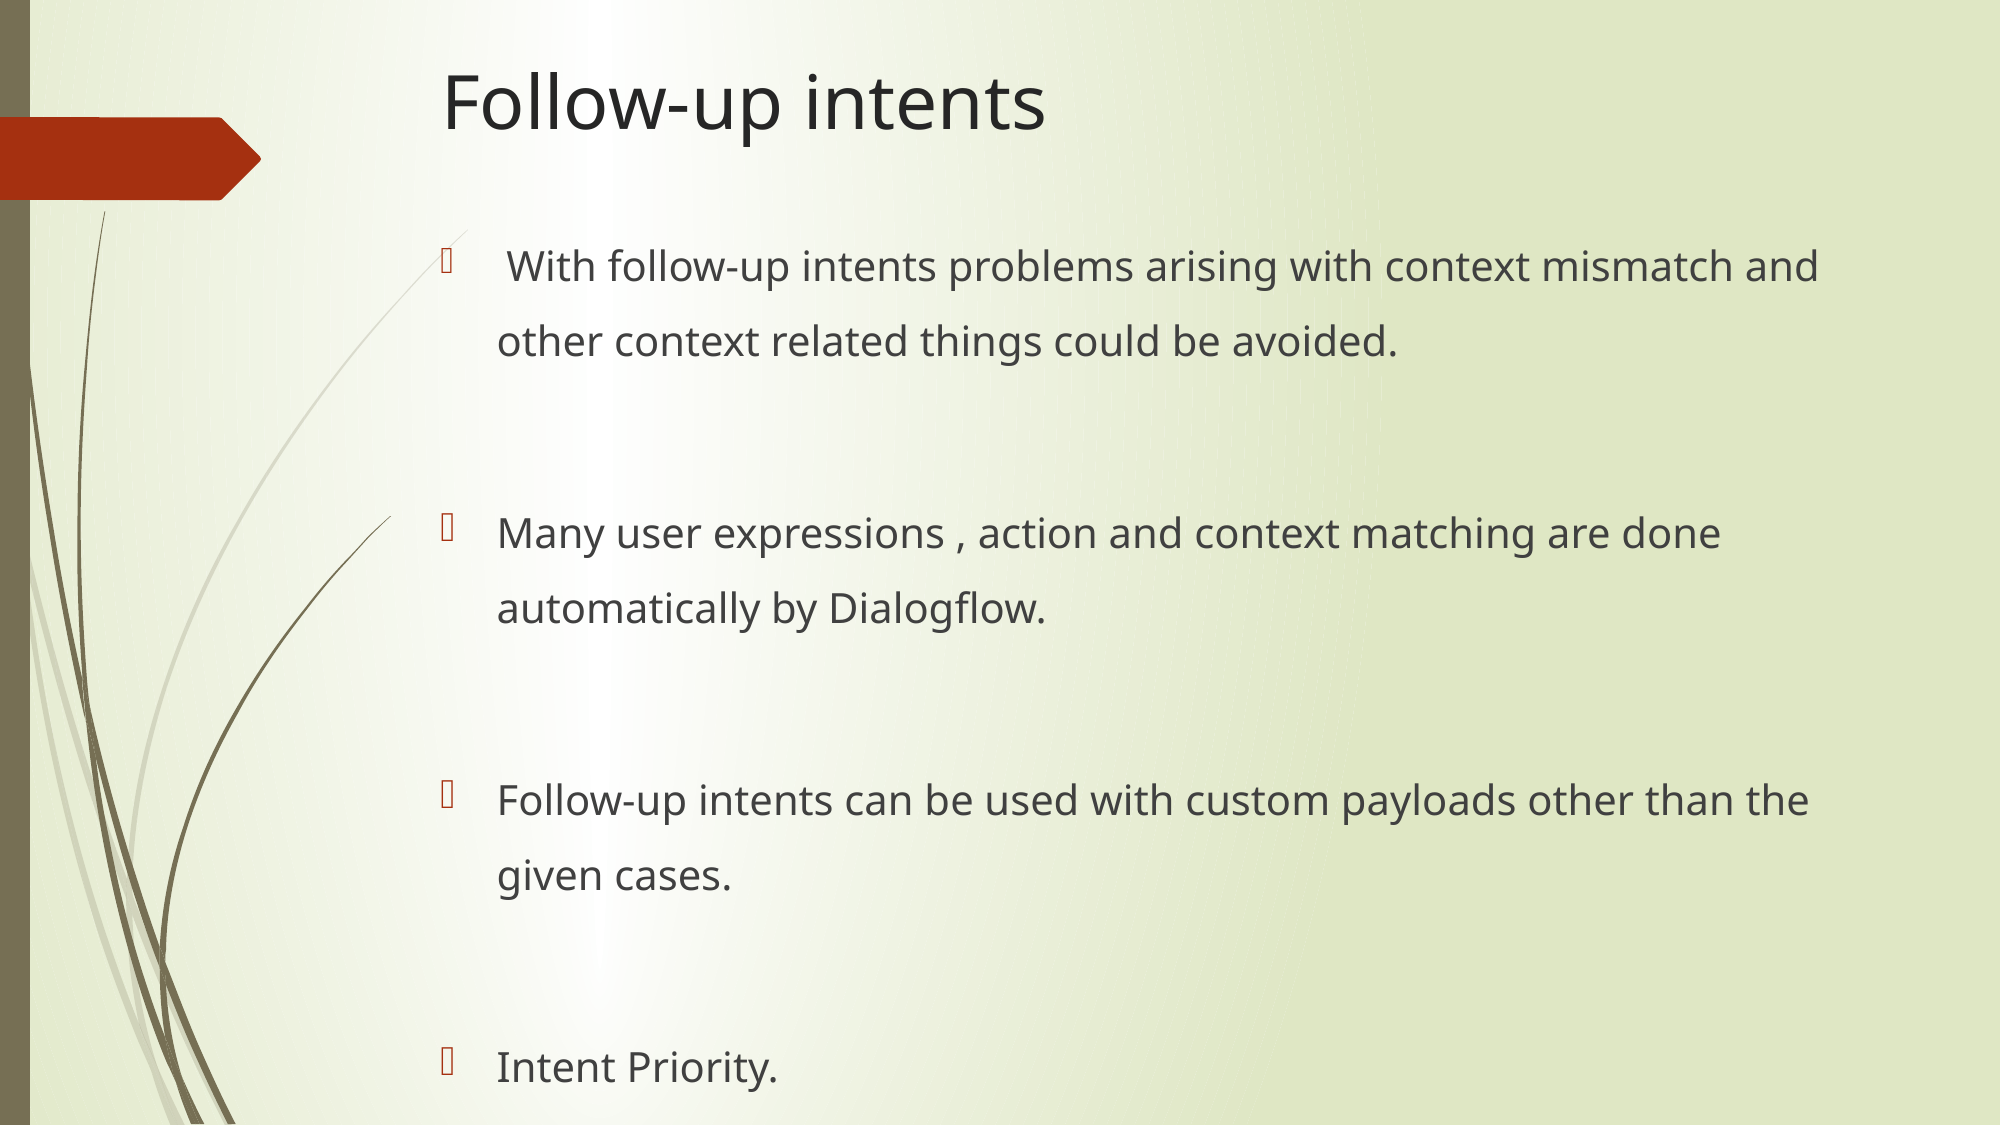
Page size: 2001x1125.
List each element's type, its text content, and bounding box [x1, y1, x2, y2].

list With follow-up intents problems arising with context mismatch and other context related things could be avoided. Many user expressions , action and context matching are done automatically by Dialogflow. Follow-up intents can be used with custom payloads other than the given cases. Intent Priority. [425, 207, 1888, 1125]
title Follow-up intents [425, 47, 1888, 207]
